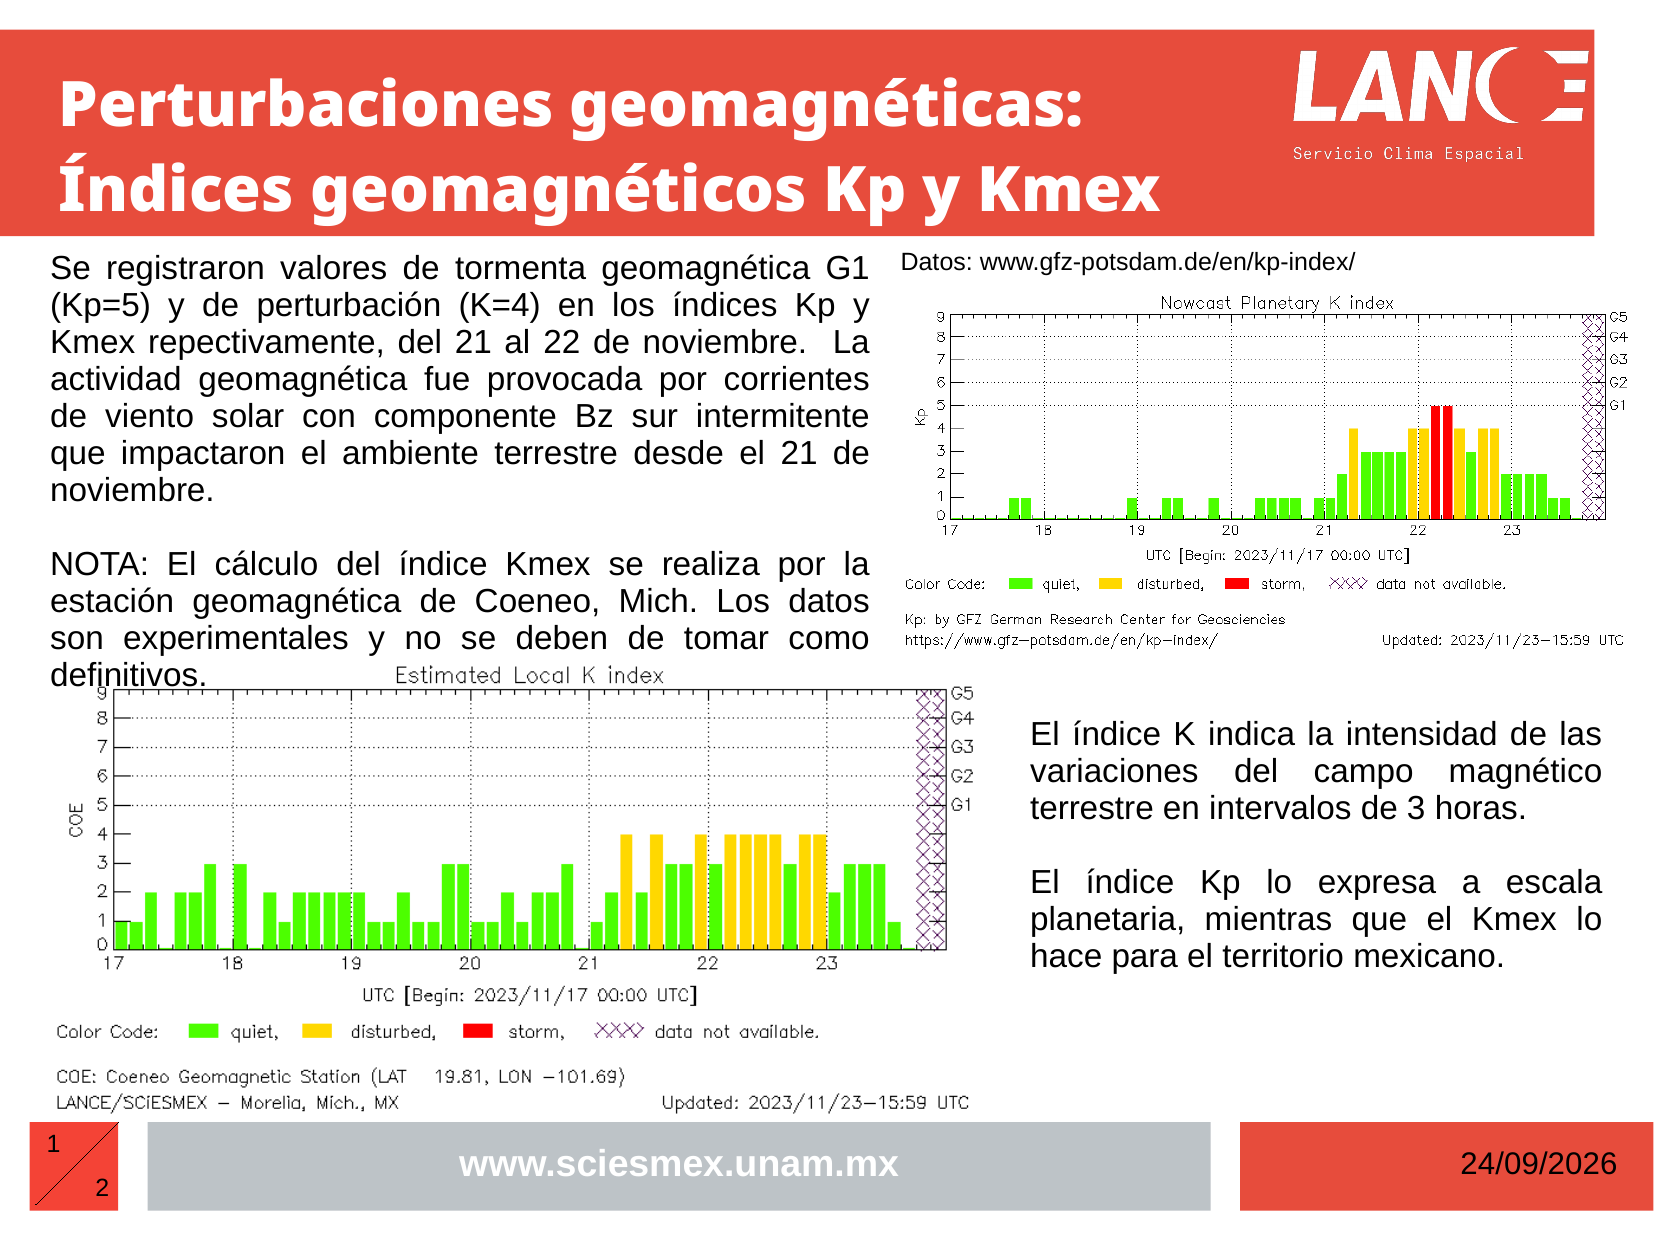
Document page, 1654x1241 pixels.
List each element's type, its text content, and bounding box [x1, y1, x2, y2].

text_box www.sciesmex.unam.mx [153, 1122, 1205, 1205]
text_box Se registraron valores de tormenta geomagnética G1 (Kp=5) y de perturbación (K=4) en los índices Kp y Kmex repectivamente, del 21 al 22 de noviembre. La actividad geomagnética fue provocada por corrientes de viento solar con componente Bz sur intermitente que impactaron el ambiente terrestre desde el 21 de noviembre. NOTA: El cálculo del índice Kmex se realiza por la estación geomagnética de Coeneo, Mich. Los datos son experimentales y no se deben de tomar como definitivos. [35, 242, 886, 739]
text_box El índice K indica la intensidad de las variaciones del campo magnético terrestre en intervalos de 3 horas. El índice Kp lo expresa a escala planetaria, mientras que el Kmex lo hace para el territorio mexicano. [1015, 707, 1619, 1052]
title Perturbaciones geomagnéticas: Índices geomagnéticos Kp y Kmex [59, 59, 1312, 207]
text_box 23/11/2023 [1424, 1122, 1654, 1205]
text_box Datos: www.gfz-potsdam.de/en/kp-index/ [885, 240, 1654, 284]
text_box 2 [35, 1151, 125, 1209]
picture [47, 277, 1642, 1116]
picture [1293, 47, 1589, 162]
text_box <número> [31, 1122, 176, 1170]
